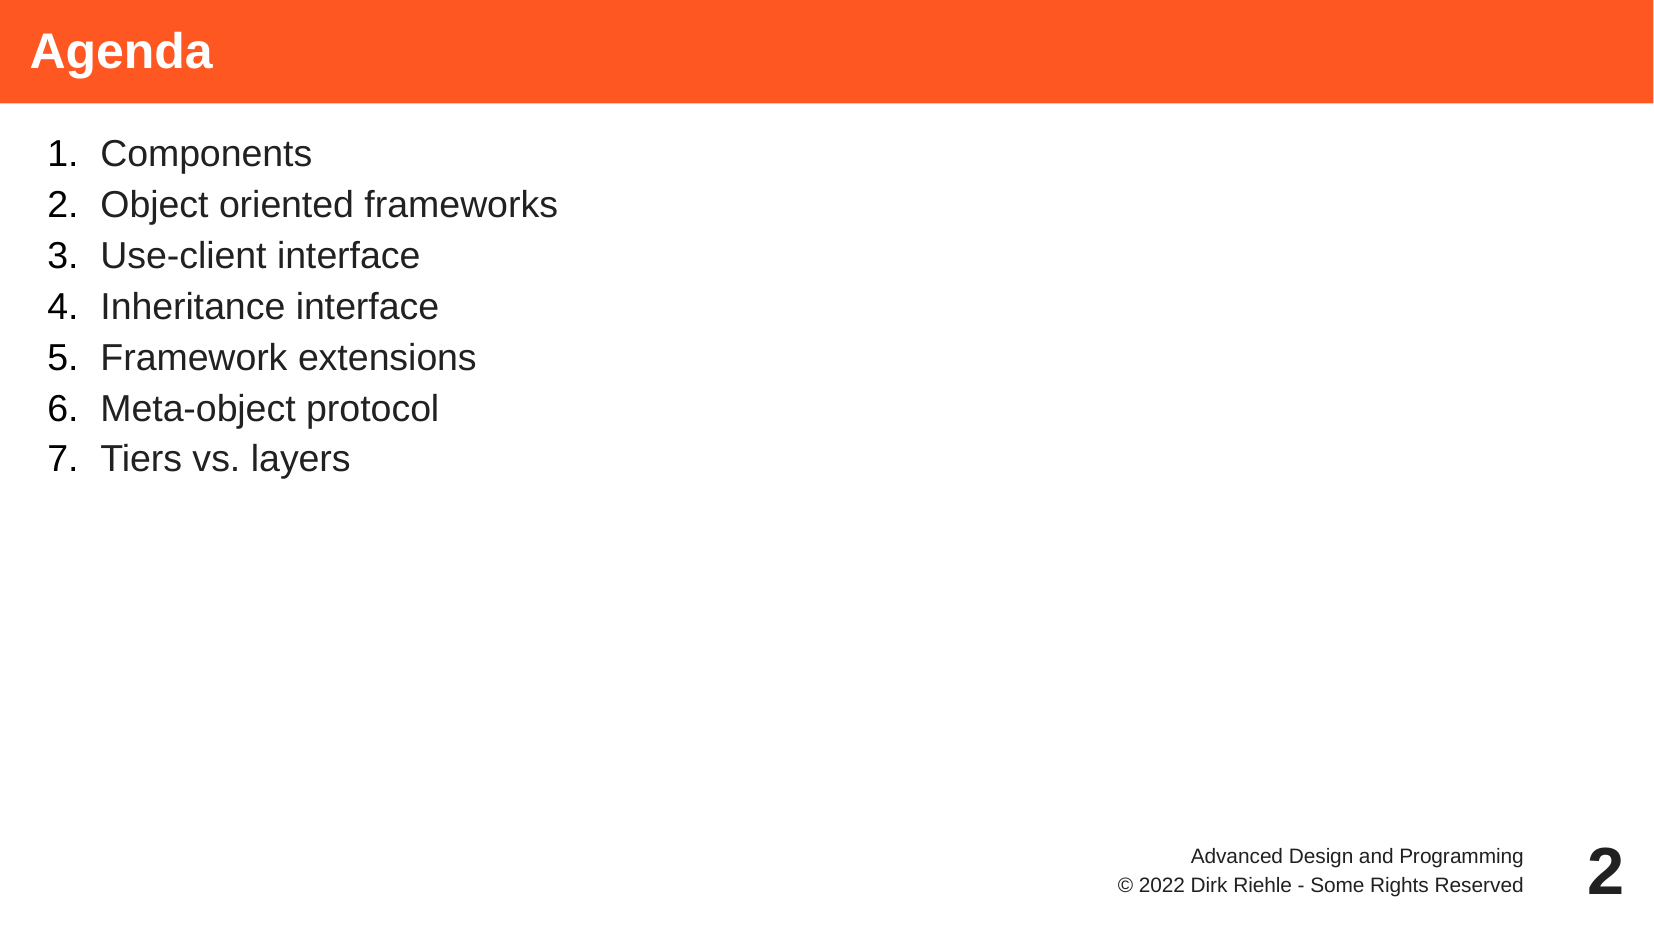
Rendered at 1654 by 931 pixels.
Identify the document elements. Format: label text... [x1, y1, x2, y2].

list Components Object oriented frameworks Use-client interface Inheritance interface Framework extensions Meta-object protocol Tiers vs. layers [29, 132, 1625, 813]
title Agenda [0, 0, 1654, 104]
